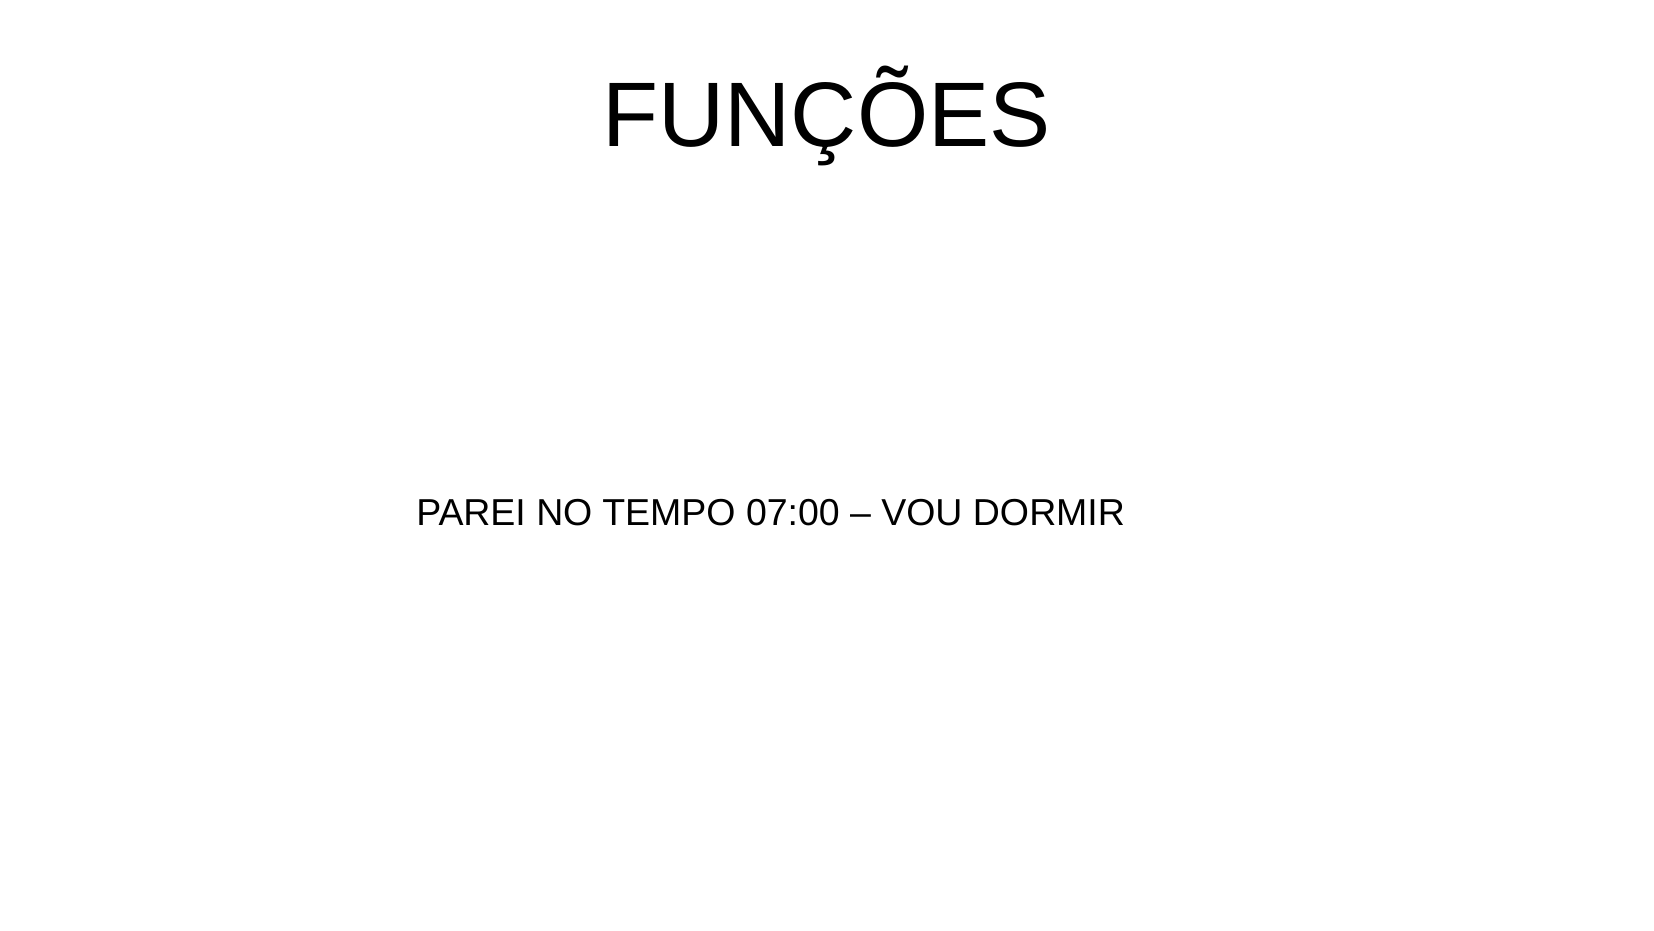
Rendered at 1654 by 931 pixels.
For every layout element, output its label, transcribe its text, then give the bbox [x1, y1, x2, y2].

title FUNÇÕES [82, 37, 1571, 193]
text_box PAREI NO TEMPO 07:00 – VOU DORMIR [401, 484, 1141, 542]
